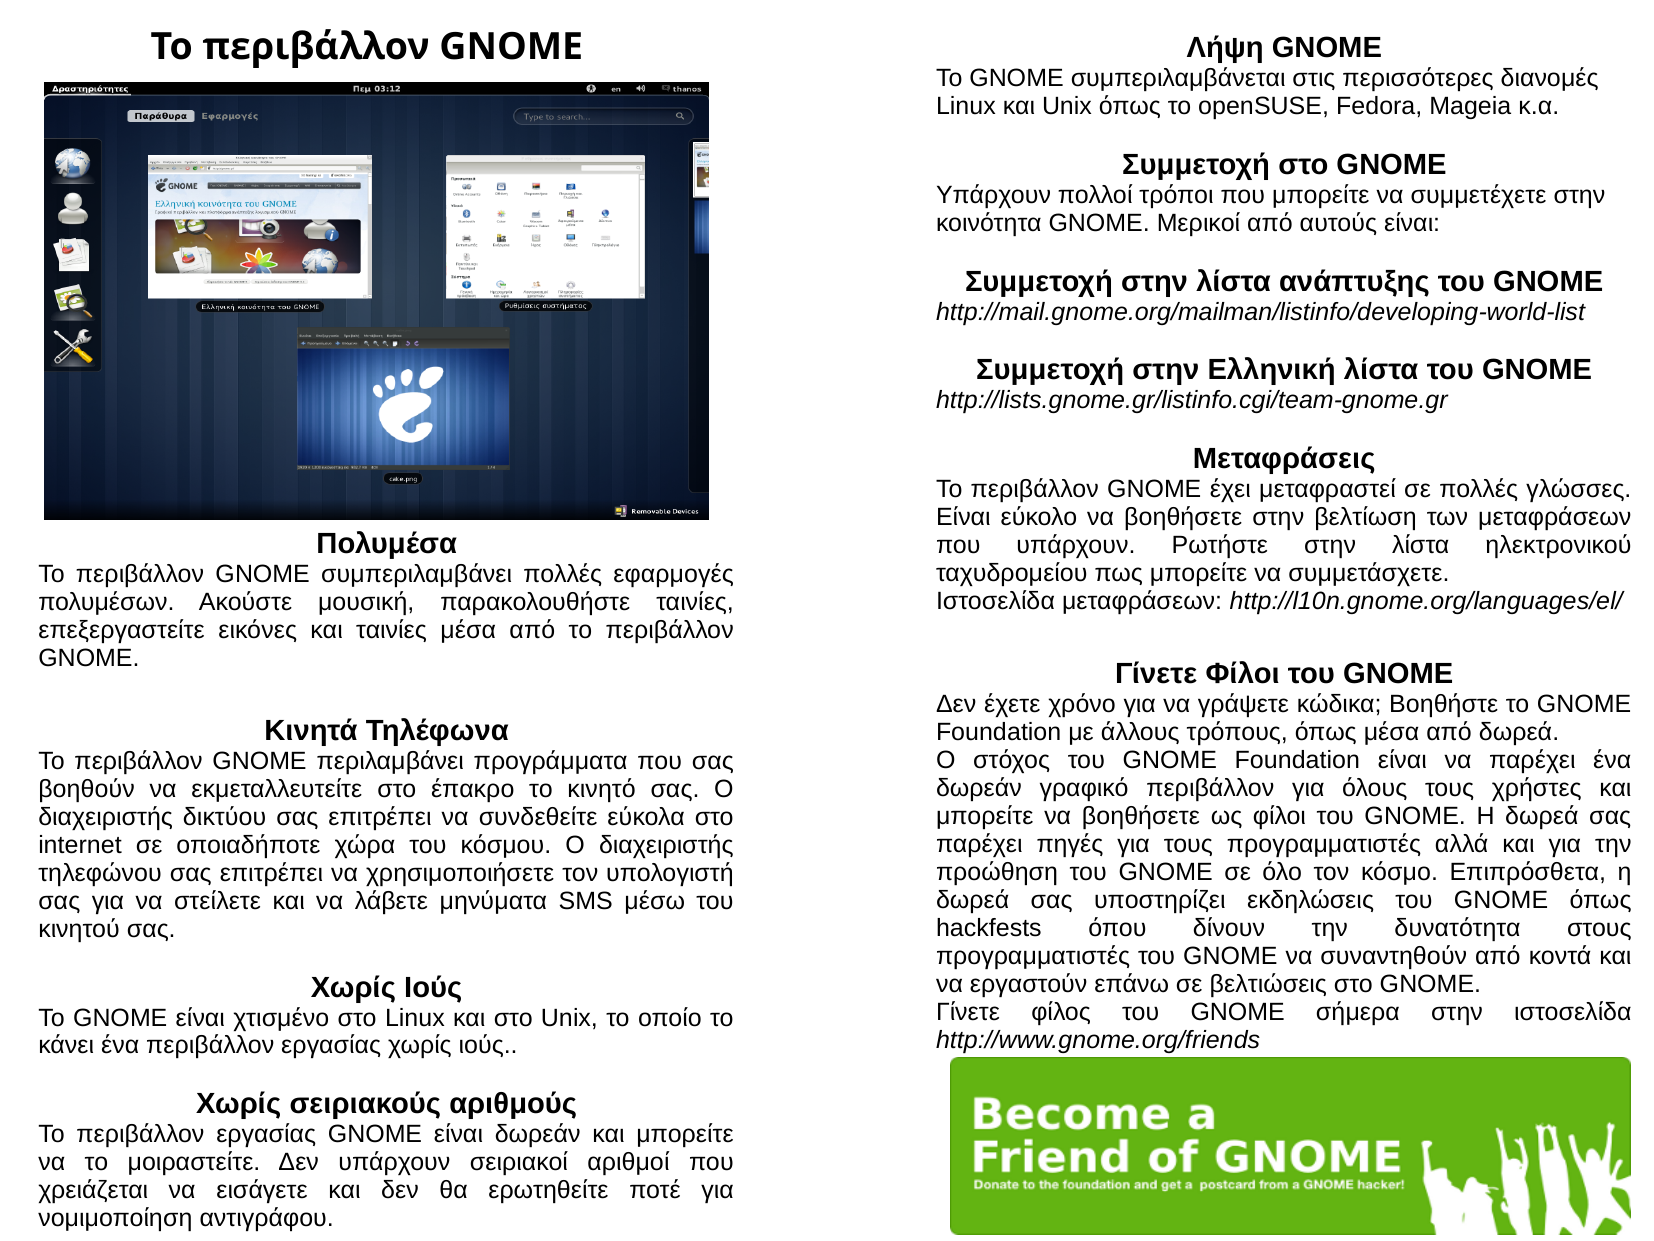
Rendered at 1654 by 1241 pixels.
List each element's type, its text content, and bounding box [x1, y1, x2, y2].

text_box Το περιβάλλον GNOME [135, 11, 621, 89]
picture [950, 1103, 1631, 1235]
text_box Πολυμέσα Το περιβάλλον GNOME συμπεριλαμβάνει πολλές εφαρμογές πολυμέσων. Ακούστε μουσική, παρακολουθήστε ταινίες, επεξεργαστείτε εικόνες και ταινίες μέσα από το περιβάλλον GNOME. Κινητά Τηλέφωνα Το περιβάλλον GNOME περιλαμβάνει προγράμματα που σας βοηθούν να εκμεταλλευτείτε στο έπακρο το κινητό σας. Ο διαχειριστής δικτύου σας επιτρέπει να συνδεθείτε εύκολα στο internet σε οποιαδήποτε χώρα του κόσμου. Ο διαχειριστής τηλεφώνου σας επιτρέπει να χρησιμοποιήσετε τον υπολογιστή σας για να στείλετε και να λάβετε μηνύματα SMS μέσω του κινητού σας. Χωρίς Ιούς Το GNOME είναι χτισμένο στο Linux και στο Unix, το οποίο το κάνει ένα περιβάλλον εργασίας χωρίς ιούς.. Χωρίς σειριακούς αριθμούς Το περιβάλλον εργασίας GNOME είναι δωρεάν και μπορείτε να το μοιραστείτε. Δεν υπάρχουν σειριακοί αριθμοί που χρειάζεται να εισάγετε και δεν θα ερωτηθείτε ποτέ για νομιμοποίηση αντιγράφου. [23, 519, 751, 1240]
picture [44, 82, 709, 519]
text_box Λήψη GNOME Το GNOME συμπεριλαμβάνεται στις περισσότερες διανομές Linux και Unix όπως το openSUSE, Fedora, Mageia κ.α. Συμμετοχή στο GNOME Υπάρχουν πολλοί τρόποι που μπορείτε να συμμετέχετε στην κοινότητα GNOME. Μερικοί από αυτούς είναι: Συμμετοχή στην λίστα ανάπτυξης του GNOME http://mail.gnome.org/mailman/listinfo/developing-world-list Συμμετοχή στην Ελληνική λίστα του GNOME http://lists.gnome.gr/listinfo.cgi/team-gnome.gr Μεταφράσεις Το περιβάλλον GNOME έχει μεταφραστεί σε πολλές γλώσσες. Είναι εύκολο να βοηθήσετε στην βελτίωση των μεταφράσεων που υπάρχουν. Ρωτήστε στην λίστα ηλεκτρονικού ταχυδρομείου πως μπορείτε να συμμετάσχετε. Ιστοσελίδα μεταφράσεων: http://l10n.gnome.org/languages/el/ Γίνετε Φίλοι του GNOME Δεν έχετε χρόνο για να γράψετε κώδικα; Βοηθήστε το GNOME Foundation με άλλους τρόπους, όπως μέσα από δωρεά. Ο στόχος του GNOME Foundation είναι να παρέχει ένα δωρεάν γραφικό περιβάλλον για όλους τους χρήστες και μπορείτε να βοηθήσετε ως φίλοι του GNOME. Η δωρεά σας παρέχει πηγές για τους προγραμματιστές αλλά και για την προώθηση του GNOME σε όλο τον κόσμο. Επιπρόσθετα, η δωρεά σας υποστηρίζει εκδηλώσεις του GNOME όπως hackfests όπου δίνουν την δυνατότητα στους προγραμματιστές του GNOME να συναντηθούν από κοντά και να εργαστούν επάνω σε βελτιώσεις στο GNOME. Γίνετε φίλος του GNOME σήμερα στην ιστοσελίδα http://www.gnome.org/friends [921, 23, 1648, 1103]
